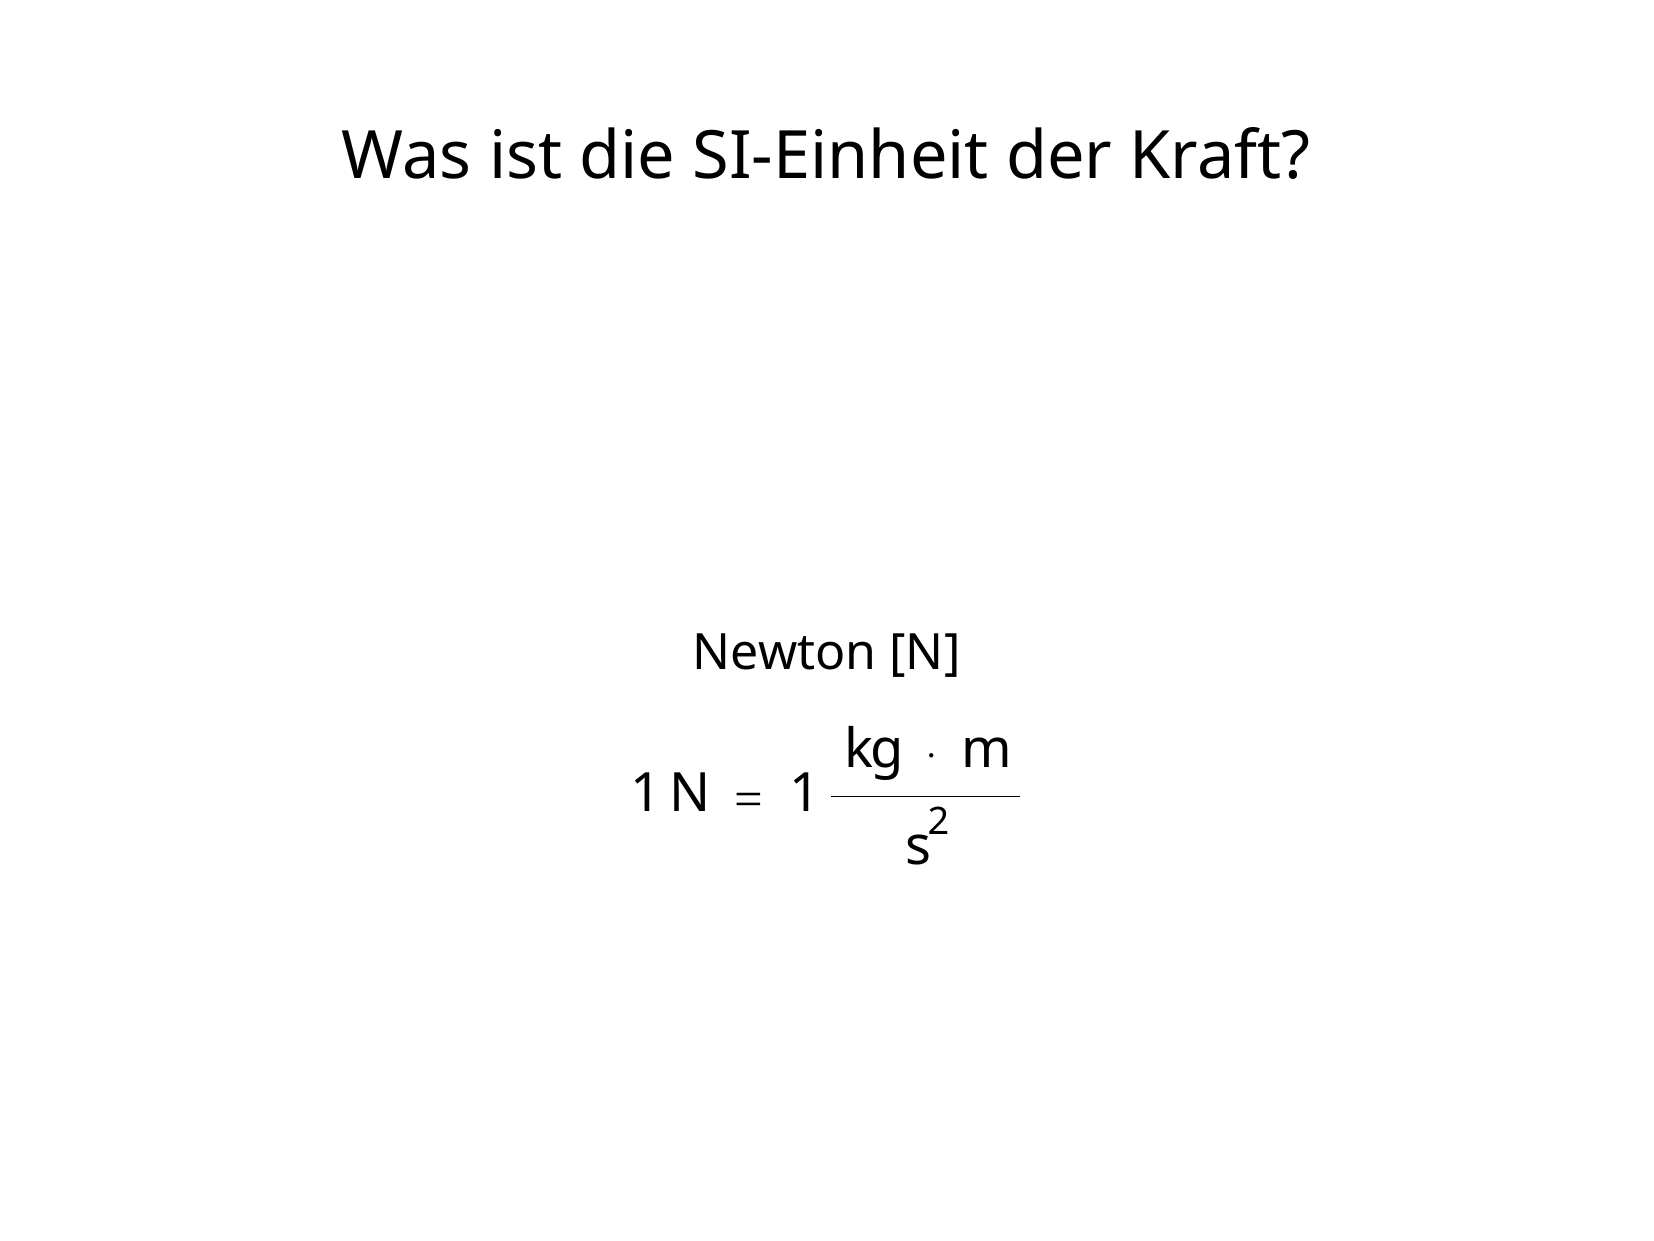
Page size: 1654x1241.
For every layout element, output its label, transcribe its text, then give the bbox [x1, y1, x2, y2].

subtitle Newton [N] [82, 290, 1571, 1010]
chart [624, 715, 1029, 879]
title Was ist die SI-Einheit der Kraft? [82, 49, 1571, 257]
